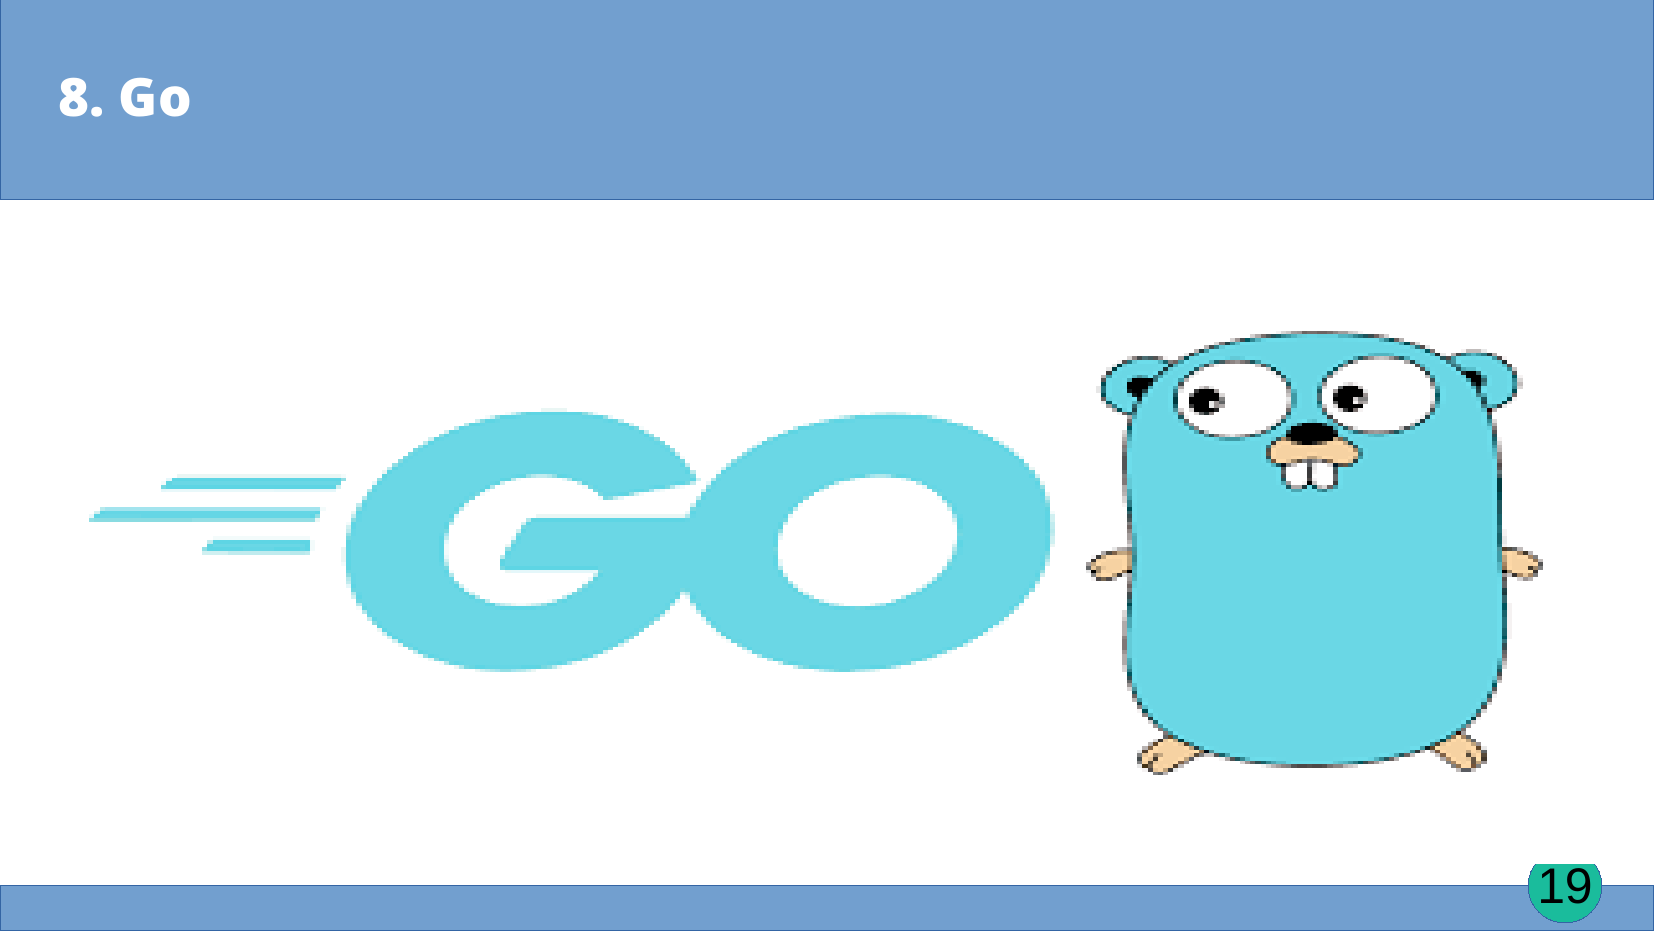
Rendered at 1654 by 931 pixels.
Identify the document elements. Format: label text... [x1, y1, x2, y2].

picture [59, 243, 1595, 864]
title 8. Go [59, 37, 1595, 155]
